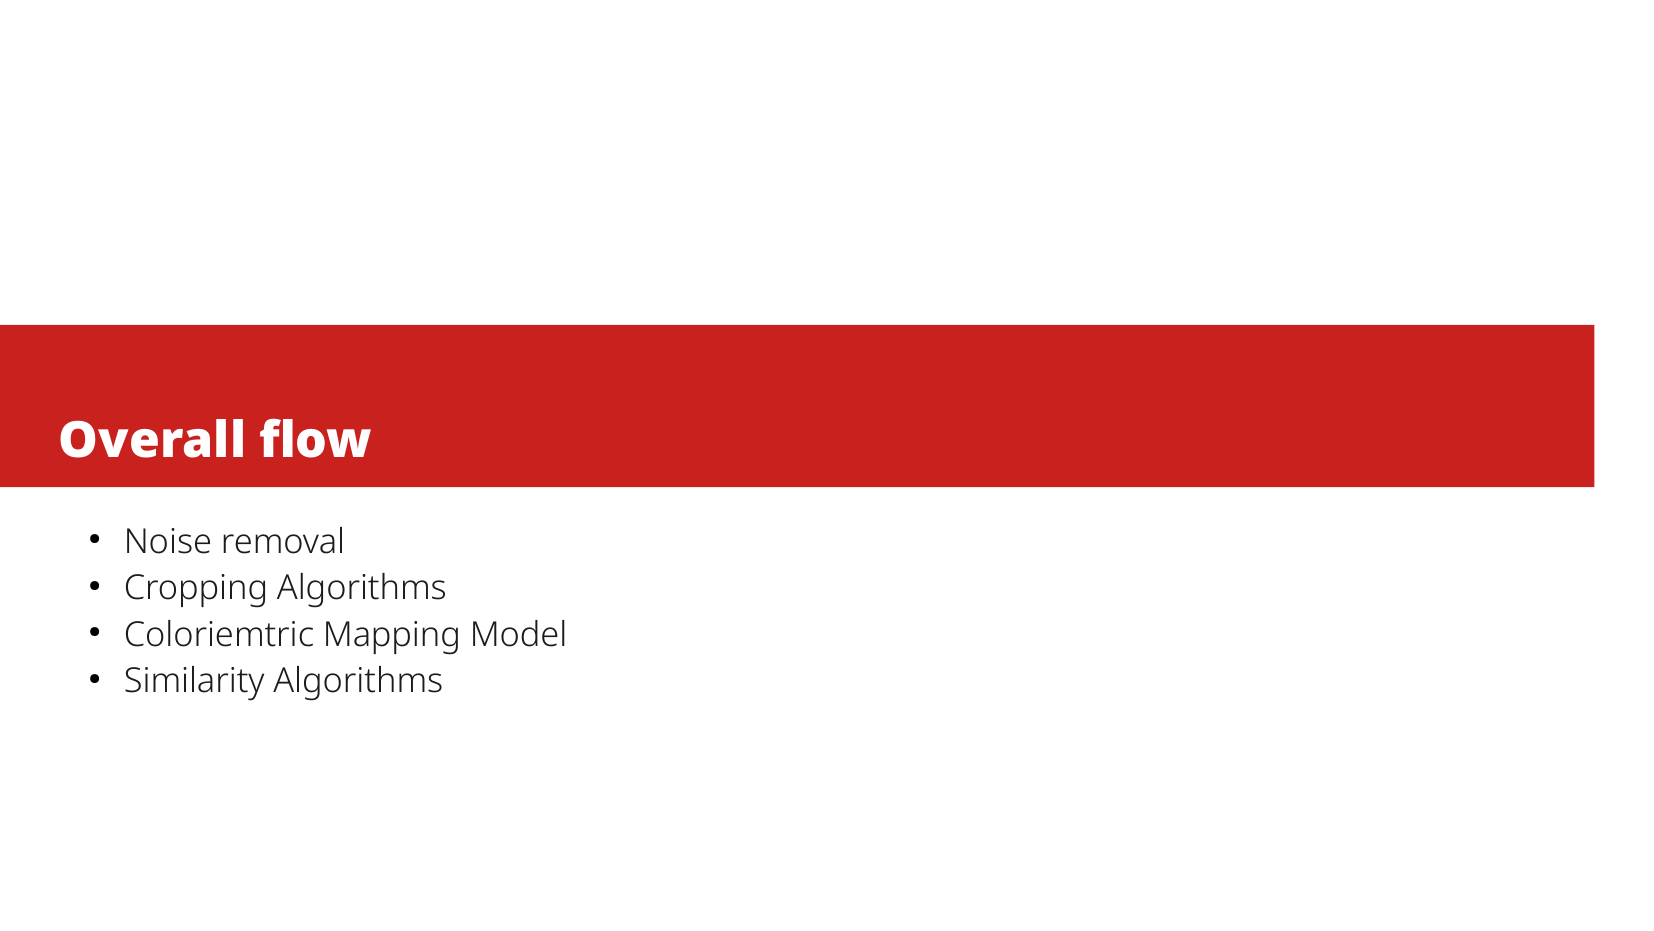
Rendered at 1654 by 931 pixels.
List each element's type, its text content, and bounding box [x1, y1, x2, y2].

title Overall flow [59, 354, 1565, 473]
subtitle Noise removal Cropping Algorithms Coloriemtric Mapping Model Similarity Algorithms [88, 516, 1565, 709]
